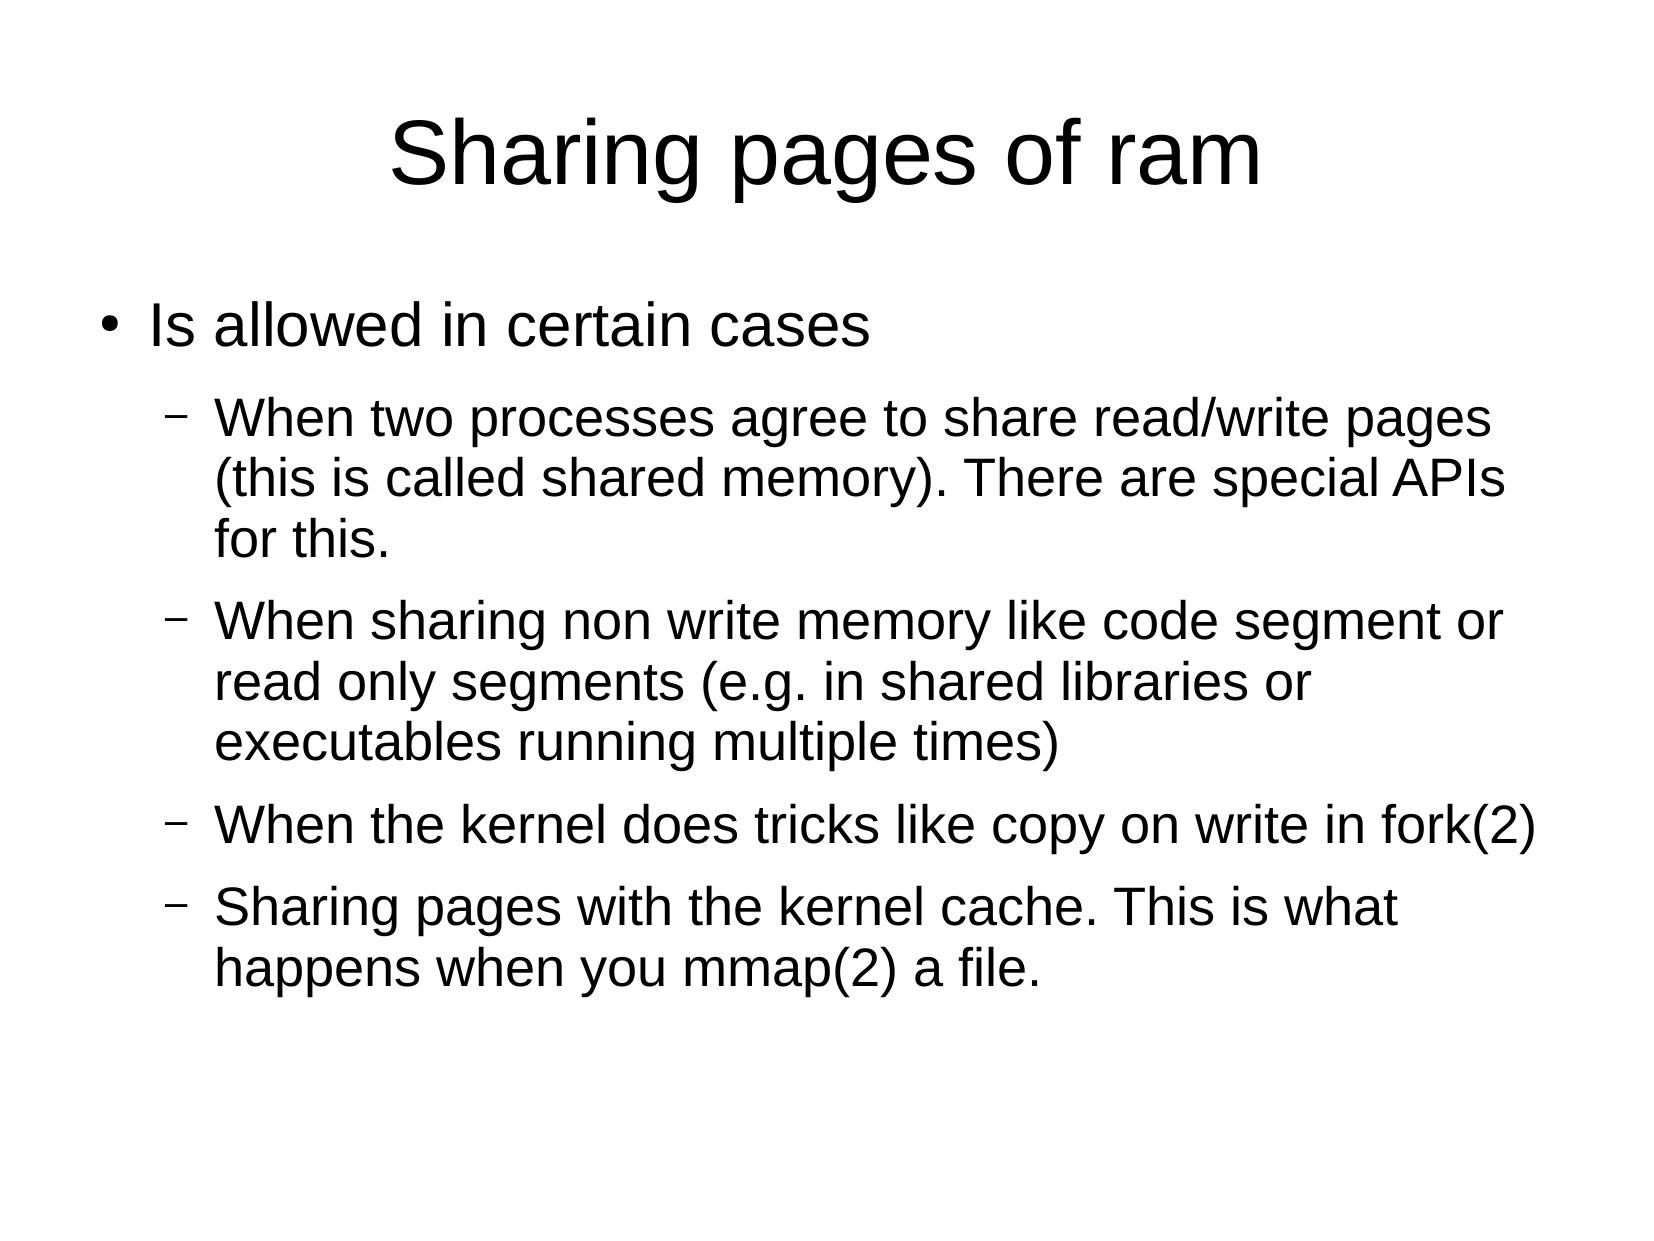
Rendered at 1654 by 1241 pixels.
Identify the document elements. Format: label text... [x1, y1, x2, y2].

list Is allowed in certain cases When two processes agree to share read/write pages (this is called shared memory). There are special APIs for this. When sharing non write memory like code segment or read only segments (e.g. in shared libraries or executables running multiple times) When the kernel does tricks like copy on write in fork(2) Sharing pages with the kernel cache. This is what happens when you mmap(2) a file. [82, 290, 1571, 1010]
title Sharing pages of ram [82, 49, 1571, 257]
